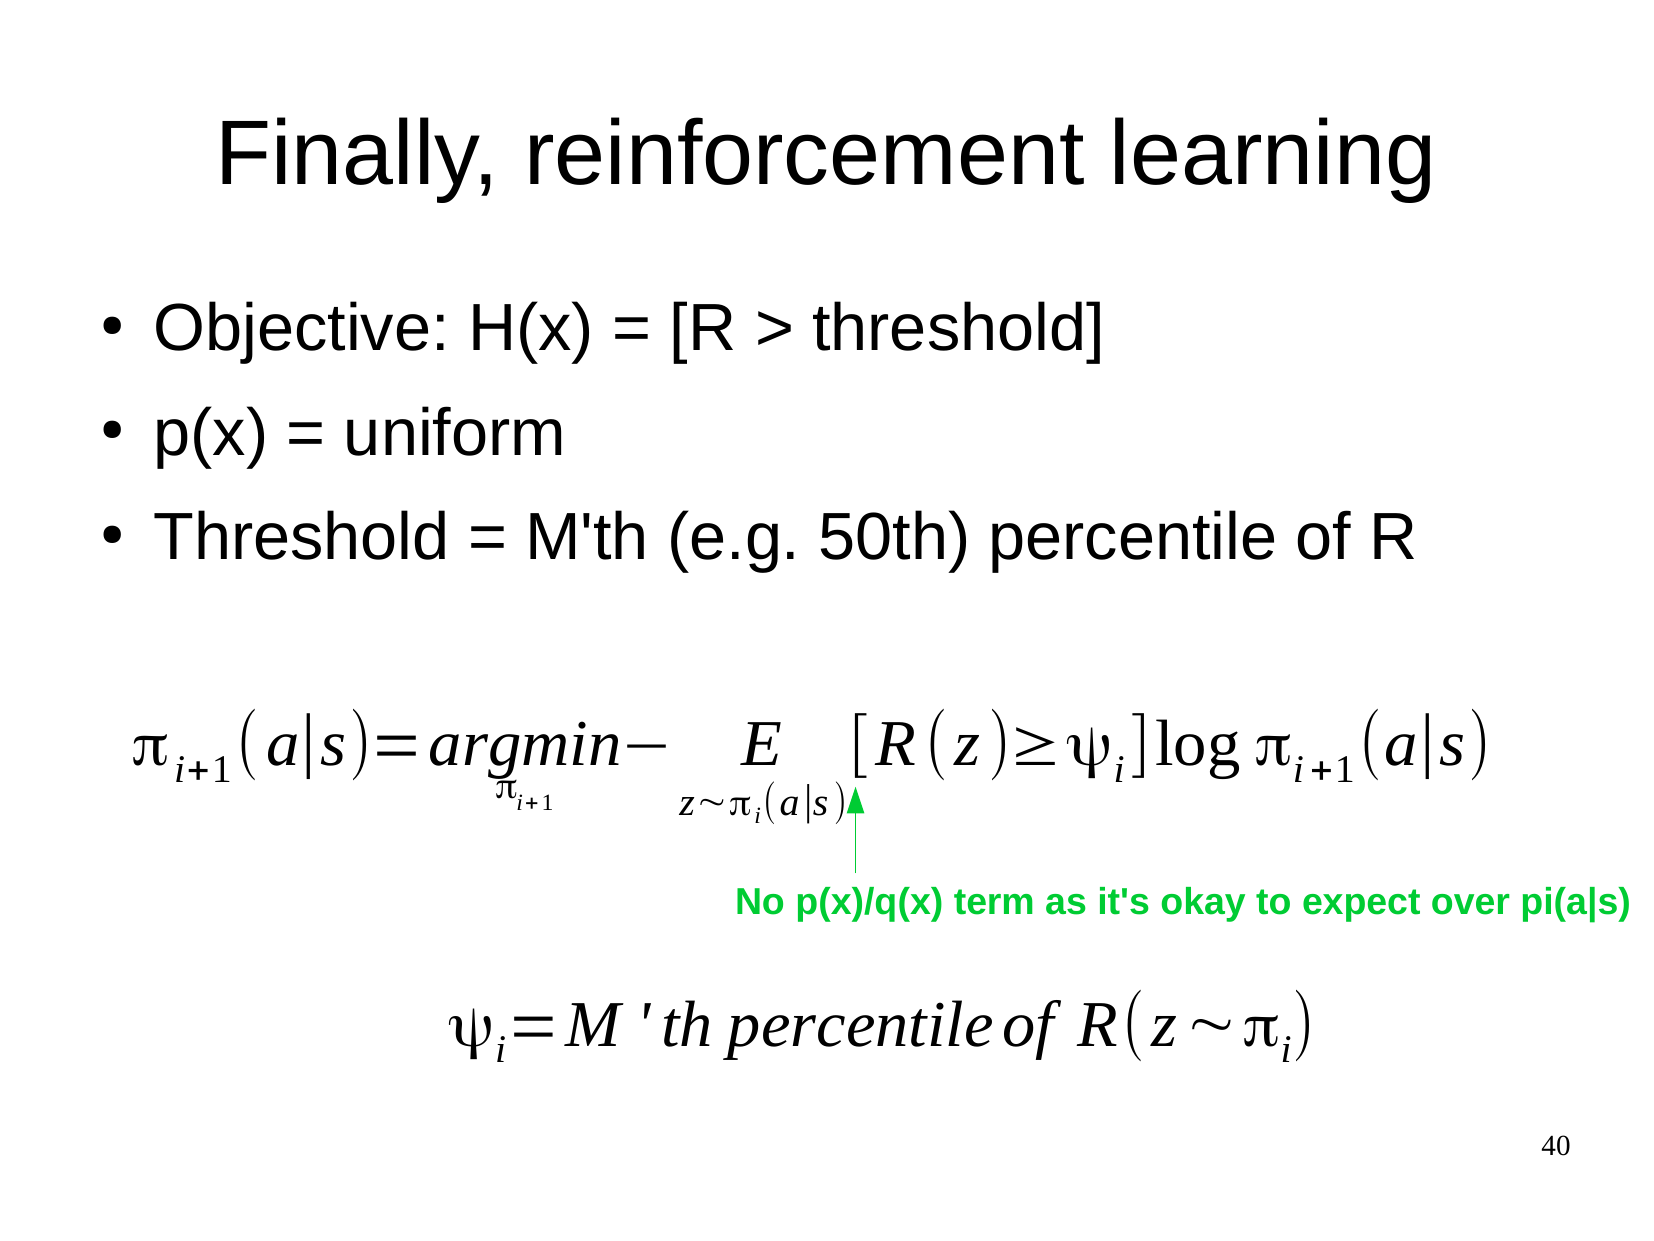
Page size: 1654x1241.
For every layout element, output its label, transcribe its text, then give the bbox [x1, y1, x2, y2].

chart [115, 704, 1508, 831]
chart [428, 984, 1333, 1070]
text_box No p(x)/q(x) term as it's okay to expect over pi(a|s) [720, 872, 1647, 930]
list Objective: H(x) = [R > threshold] p(x) = uniform Threshold = M'th (e.g. 50th) percentile of R [82, 290, 1571, 1241]
title Finally, reinforcement learning [82, 49, 1571, 257]
